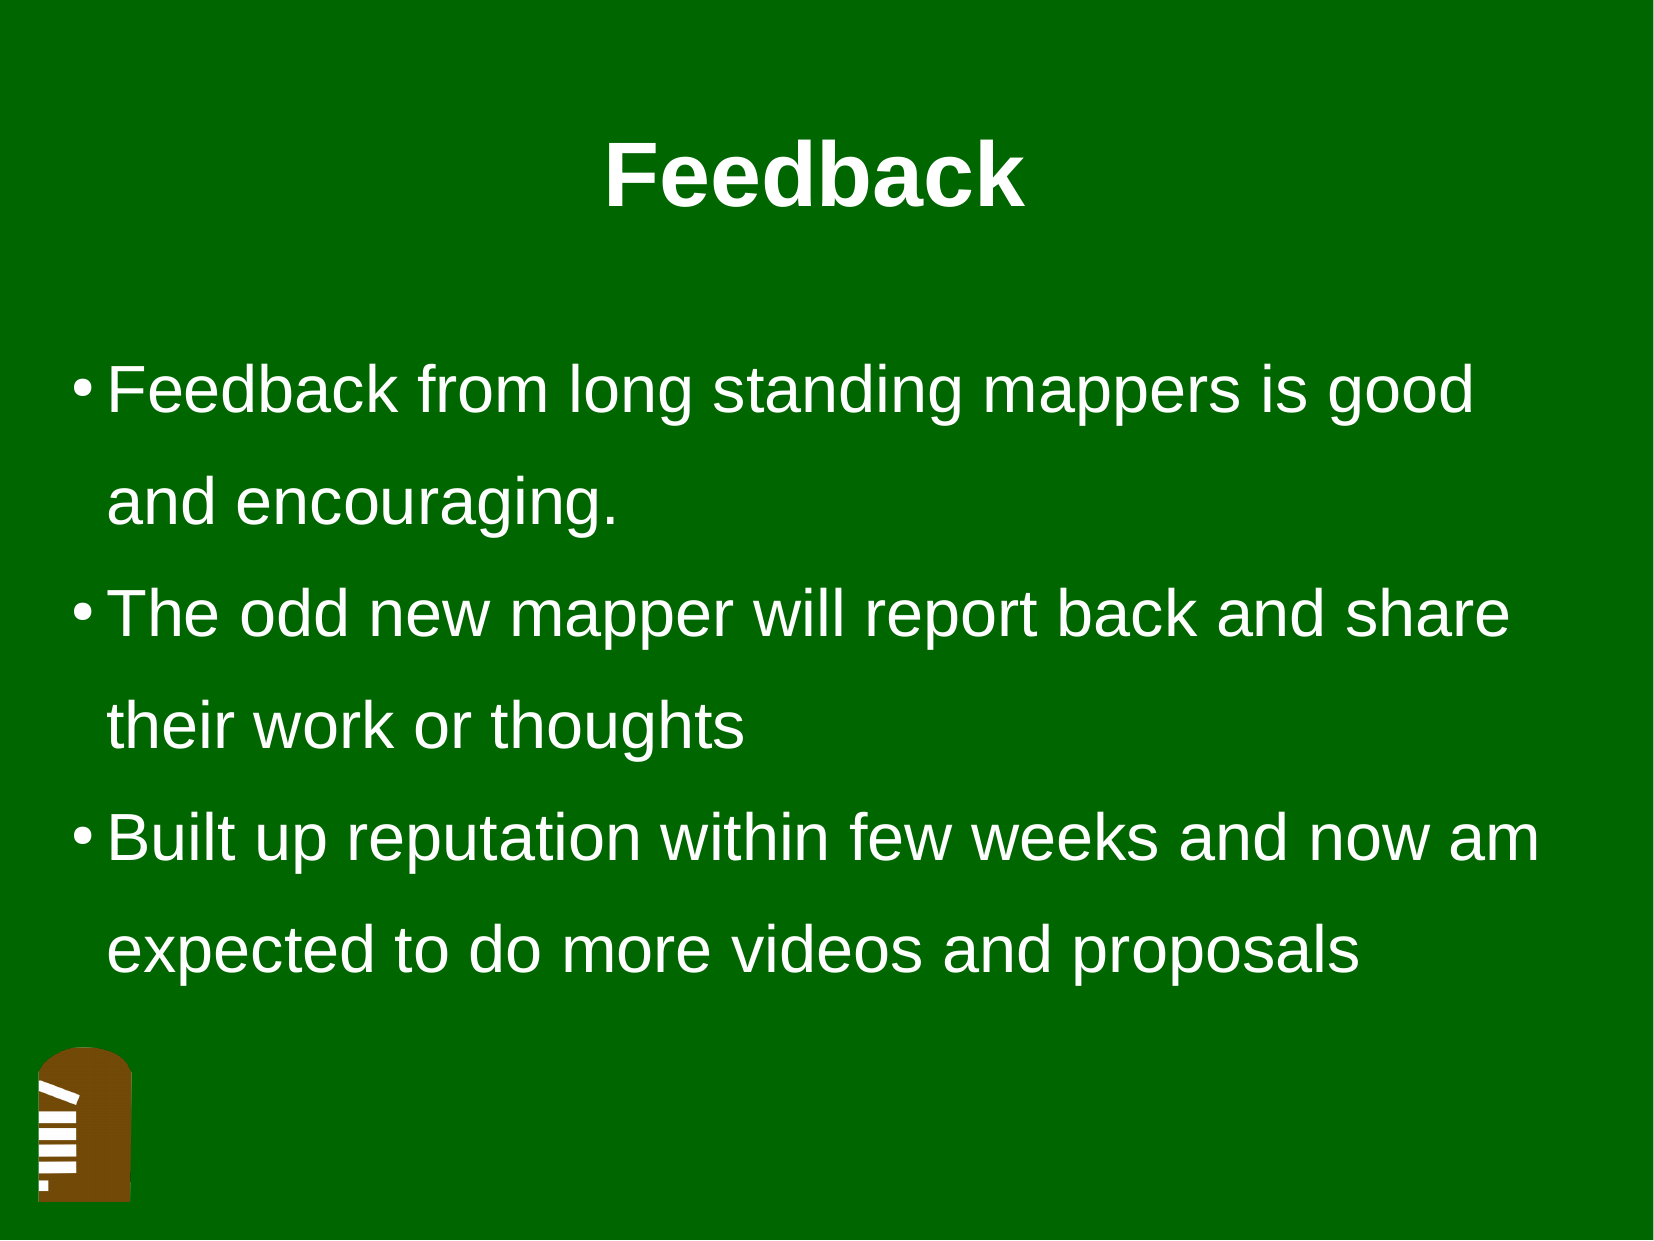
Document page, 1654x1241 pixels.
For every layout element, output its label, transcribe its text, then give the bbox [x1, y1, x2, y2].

subtitle Feedback from long standing mappers is good and encouraging. The odd new mapper will report back and share their work or thoughts Built up reputation within few weeks and now am expected to do more videos and proposals [70, 332, 1559, 969]
title Feedback [70, 70, 1559, 278]
picture [0, 1032, 178, 1217]
